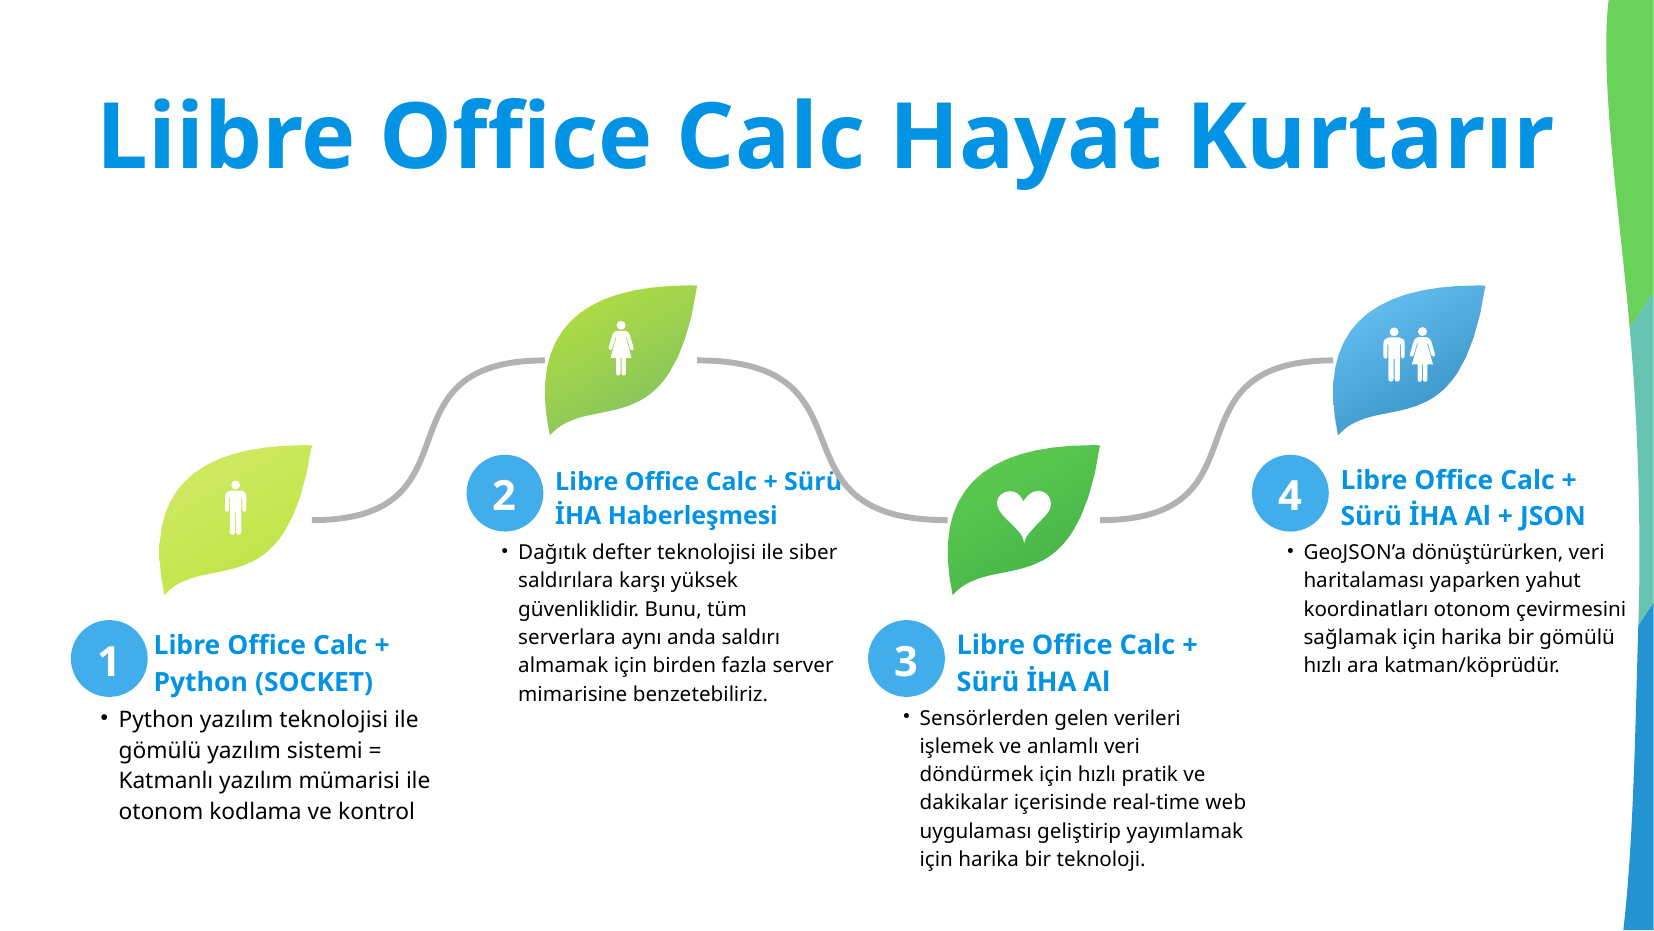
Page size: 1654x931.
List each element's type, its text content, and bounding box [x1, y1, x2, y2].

subtitle Libre Office Calc + Python (SOCKET) [153, 625, 449, 700]
text_box 4 [1251, 454, 1329, 532]
text_box [544, 285, 698, 436]
text_box 1 [70, 620, 148, 697]
list Dağıtık defter teknolojisi ile siber saldırılara karşı yüksek güvenliklidir. Bunu, tüm serverlara aynı anda saldırı almamak için birden fazla server mimarisine benzetebiliriz. [496, 537, 851, 709]
list GeoJSON’a dönüştürürken, veri haritalaması yaparken yahut koordinatları otonom çevirmesini sağlamak için harika bir gömülü hızlı ara katman/köprüdür. [1281, 537, 1636, 686]
list Sensörlerden gelen verileri işlemek ve anlamlı veri döndürmek için hızlı pratik ve dakikalar içerisinde real-time web uygulaması geliştirip yayımlamak için harika bir teknoloji. [897, 702, 1252, 886]
subtitle Libre Office Calc + Sürü İHA Haberleşmesi [555, 460, 851, 535]
subtitle Libre Office Calc + Sürü İHA Al + JSON [1340, 460, 1636, 535]
subtitle Libre Office Calc + Sürü İHA Al [956, 625, 1252, 700]
title Liibre Office Calc Hayat Kurtarır [82, 59, 1571, 207]
text_box [1333, 285, 1486, 436]
text_box 2 [466, 454, 544, 532]
text_box [159, 445, 312, 596]
list Python yazılım teknolojisi ile gömülü yazılım sistemi = Katmanlı yazılım mümarisi ile otonom kodlama ve kontrol [94, 702, 449, 851]
text_box 3 [868, 620, 945, 697]
text_box [947, 445, 1101, 596]
